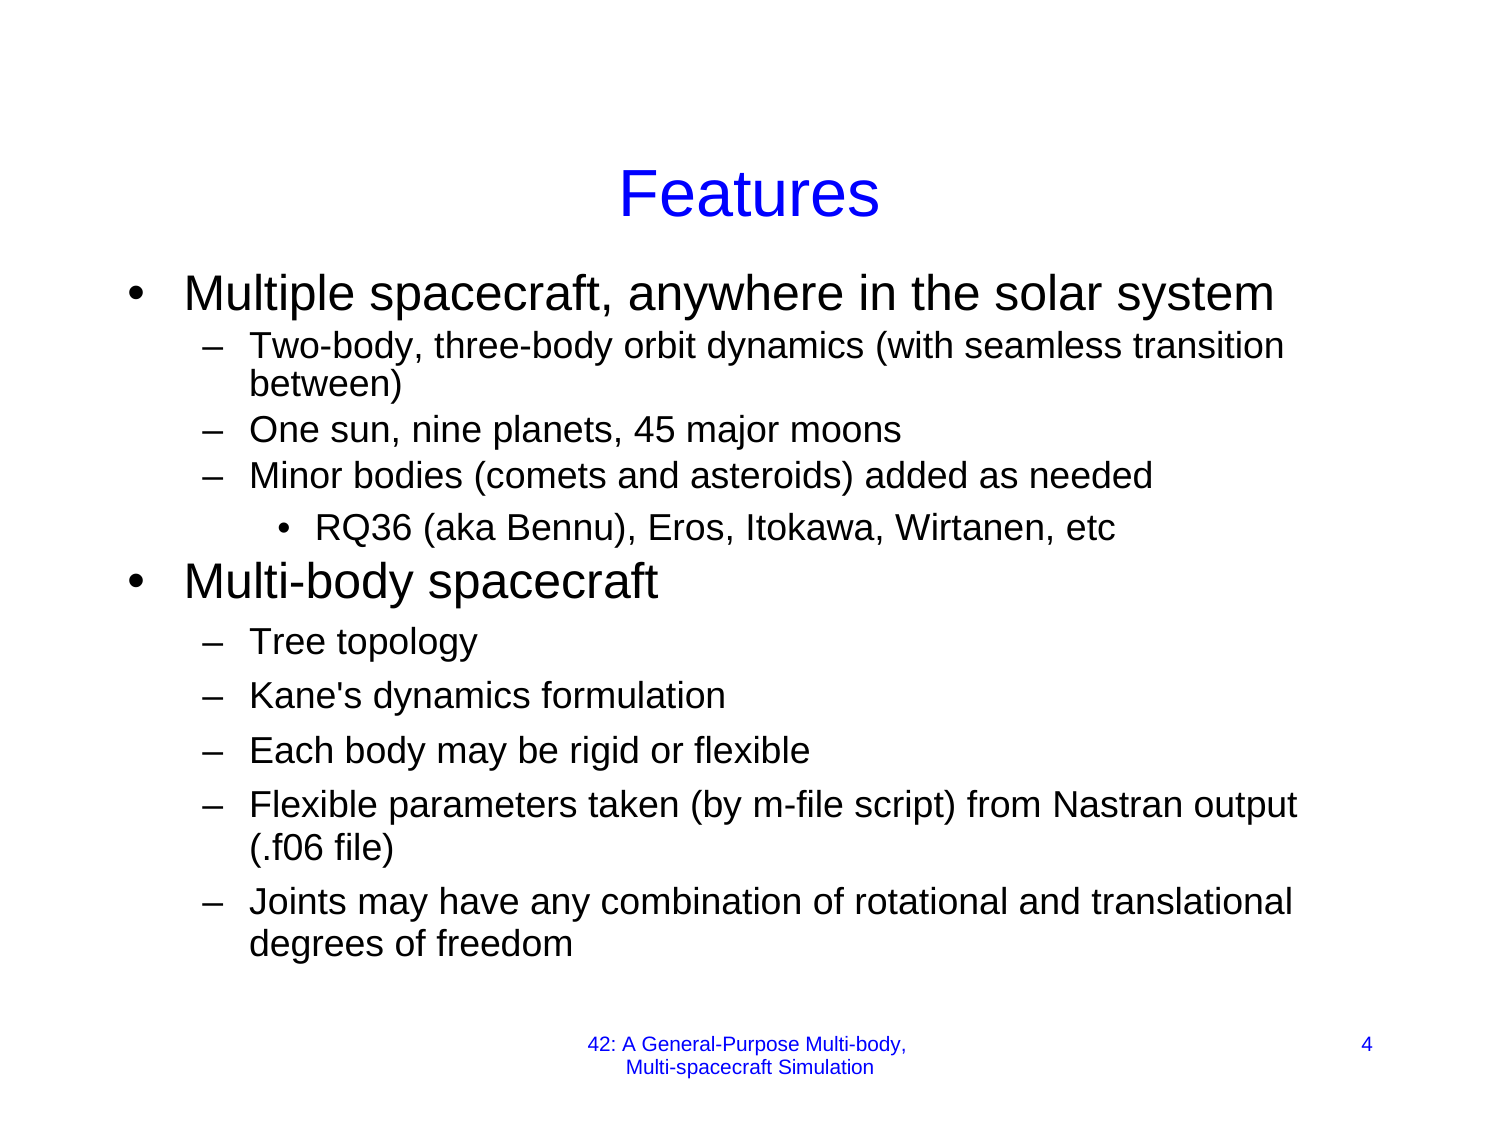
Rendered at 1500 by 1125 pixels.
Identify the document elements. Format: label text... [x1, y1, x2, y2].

title Features [112, 99, 1388, 262]
list Multiple spacecraft, anywhere in the solar system Two-body, three-body orbit dynamics (with seamless transition between) One sun, nine planets, 45 major moons Minor bodies (comets and asteroids) added as needed RQ36 (aka Bennu), Eros, Itokawa, Wirtanen, etc Multi-body spacecraft Tree topology Kane's dynamics formulation Each body may be rigid or flexible Flexible parameters taken (by m-file script) from Nastran output (.f06 file) Joints may have any combination of rotational and translational degrees of freedom [112, 262, 1388, 938]
